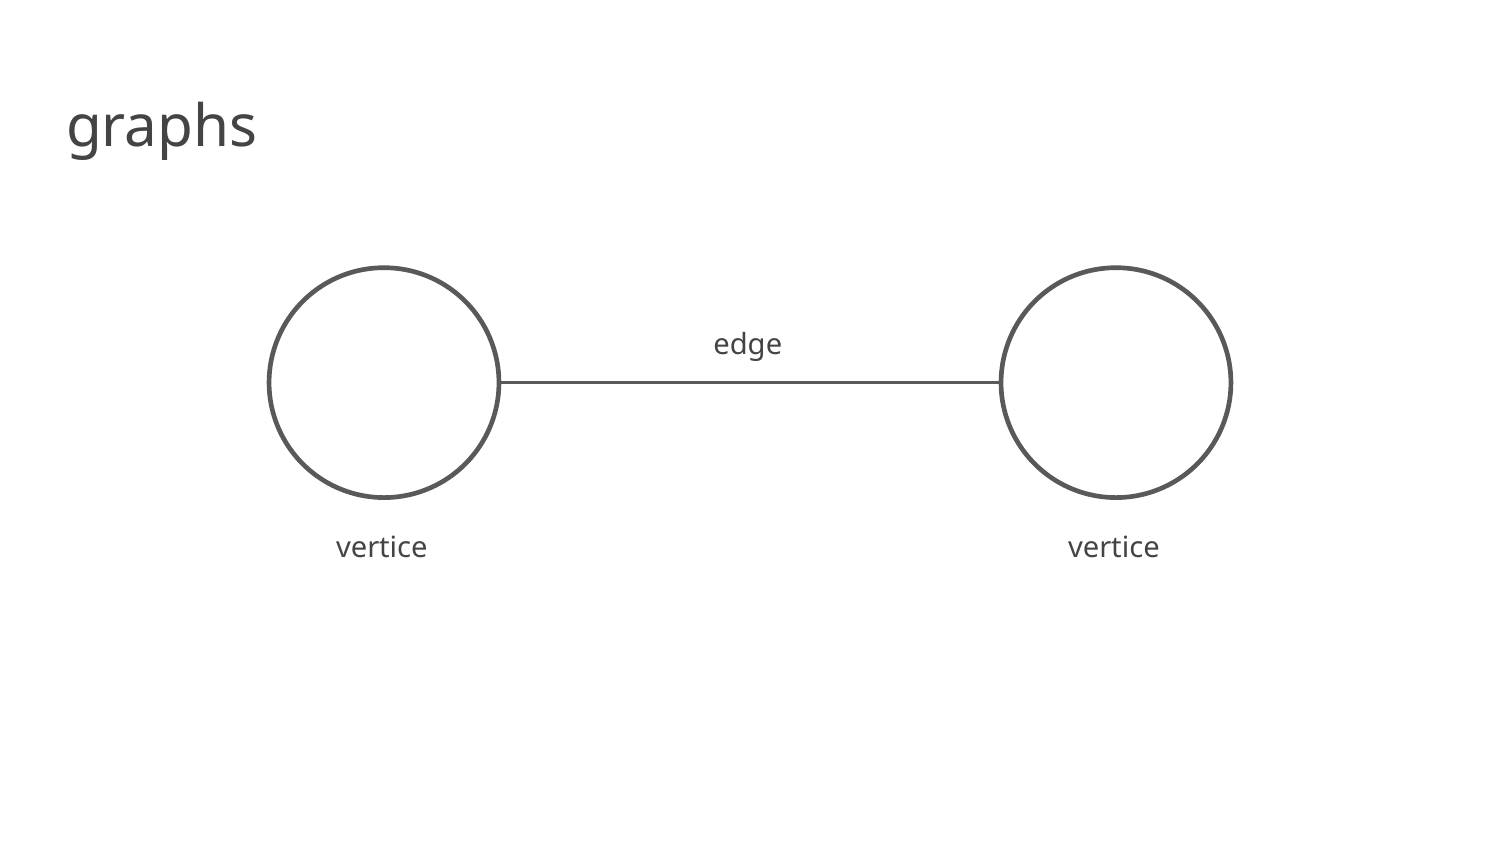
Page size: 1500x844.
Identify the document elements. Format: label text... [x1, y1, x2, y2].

text_box edge [698, 310, 802, 373]
text_box vertice [1053, 513, 1179, 577]
title graphs [51, 72, 1449, 167]
text_box vertice [321, 513, 447, 577]
